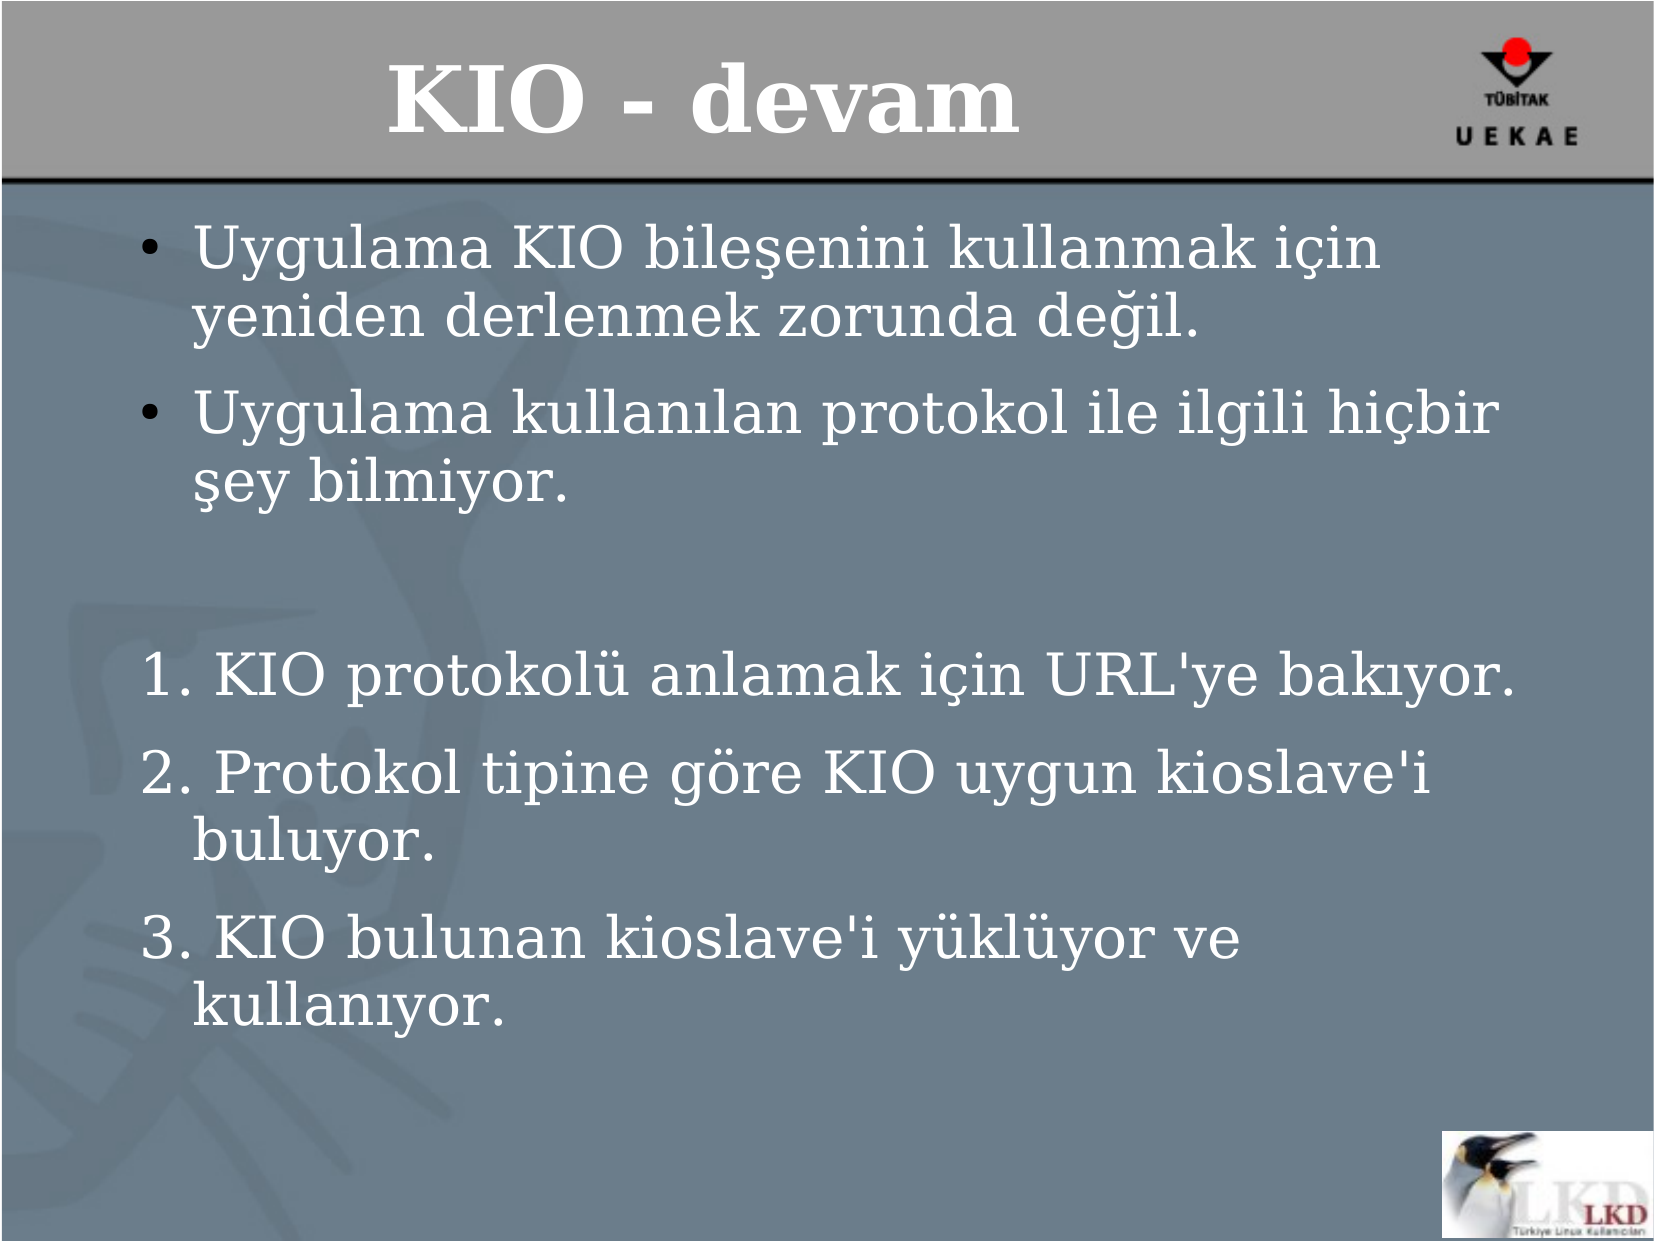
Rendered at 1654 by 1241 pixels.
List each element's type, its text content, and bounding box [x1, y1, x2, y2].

picture [1, 1, 1654, 1241]
title KIO - devam [0, 0, 1411, 204]
list Uygulama KIO bileşenini kullanmak için yeniden derlenmek zorunda değil. Uygulama kullanılan protokol ile ilgili hiçbir şey bilmiyor. 1. KIO protokolü anlamak için URL'ye bakıyor. 2. Protokol tipine göre KIO uygun kioslave'i buluyor. 3. KIO bulunan kioslave'i yüklüyor ve kullanıyor. [121, 214, 1535, 1163]
